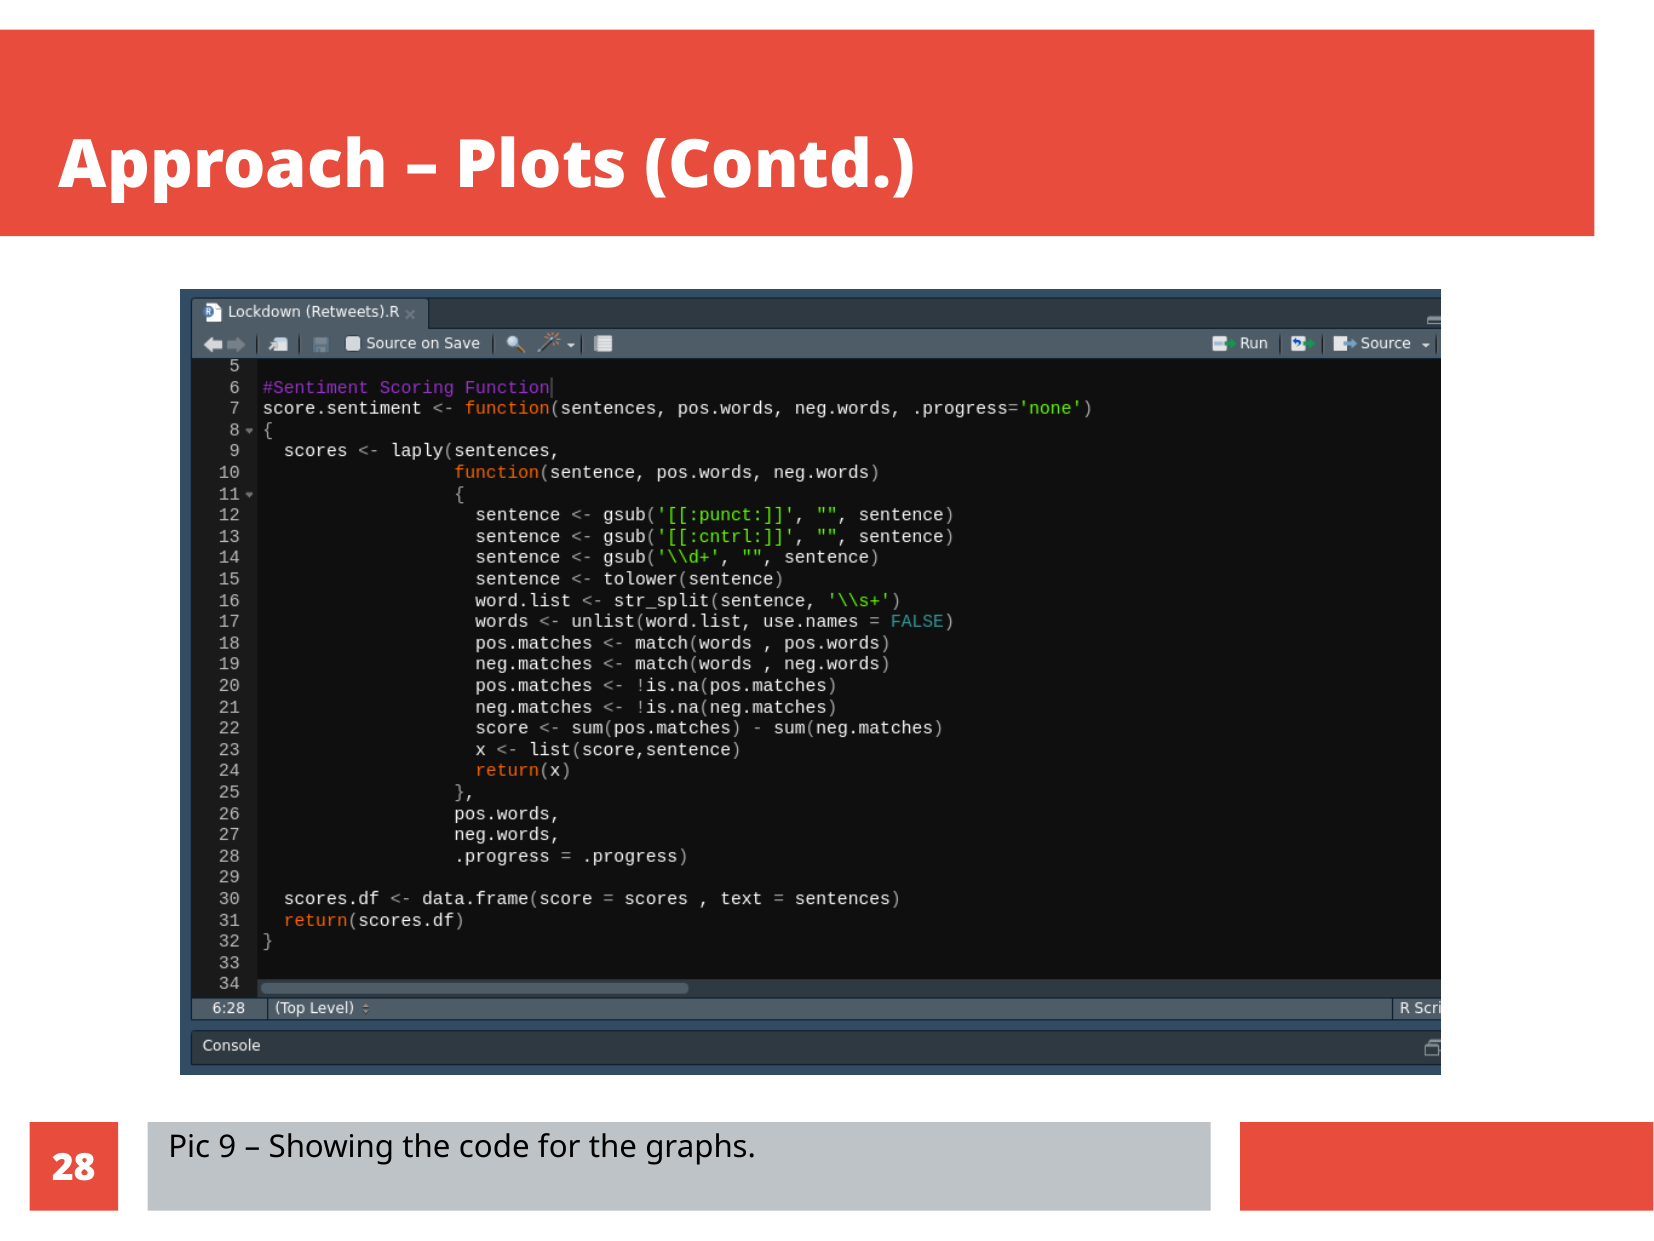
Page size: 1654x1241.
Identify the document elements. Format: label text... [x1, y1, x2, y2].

title Approach – Plots (Contd.) [59, 59, 1595, 207]
picture [180, 289, 1441, 1075]
text_box Pic 9 – Showing the code for the graphs. [153, 1116, 1205, 1217]
